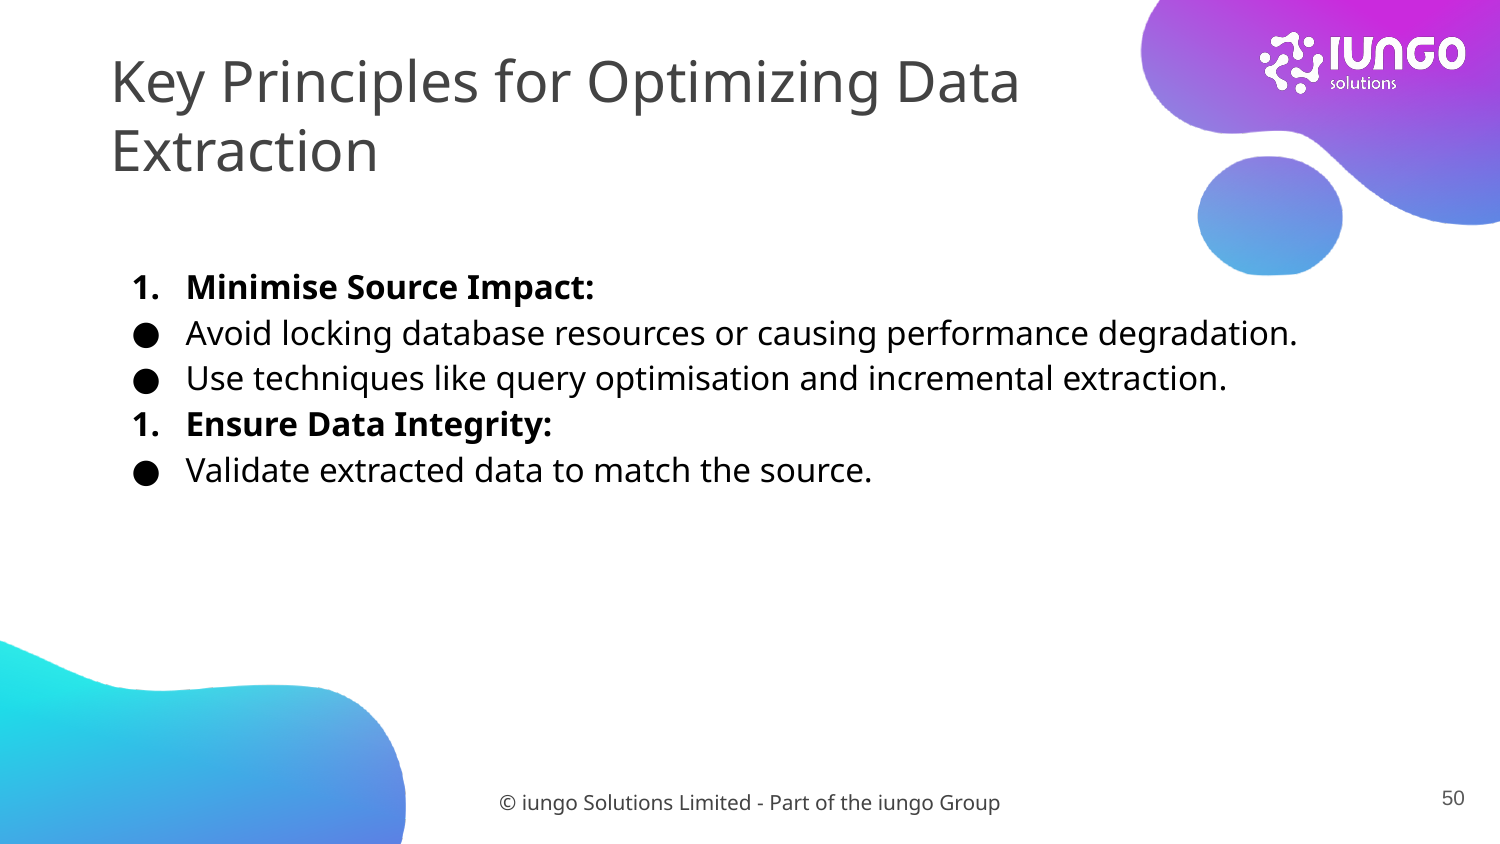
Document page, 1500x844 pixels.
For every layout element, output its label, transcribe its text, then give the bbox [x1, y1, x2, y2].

title Key Principles for Optimizing Data Extraction [95, 30, 1068, 125]
picture [0, 0, 1500, 844]
list Minimise Source Impact: Avoid locking database resources or causing performance degradation. Use techniques like query optimisation and incremental extraction. Ensure Data Integrity: Validate extracted data to match the source. [95, 245, 1390, 729]
slide_number <number> [1389, 764, 1480, 830]
